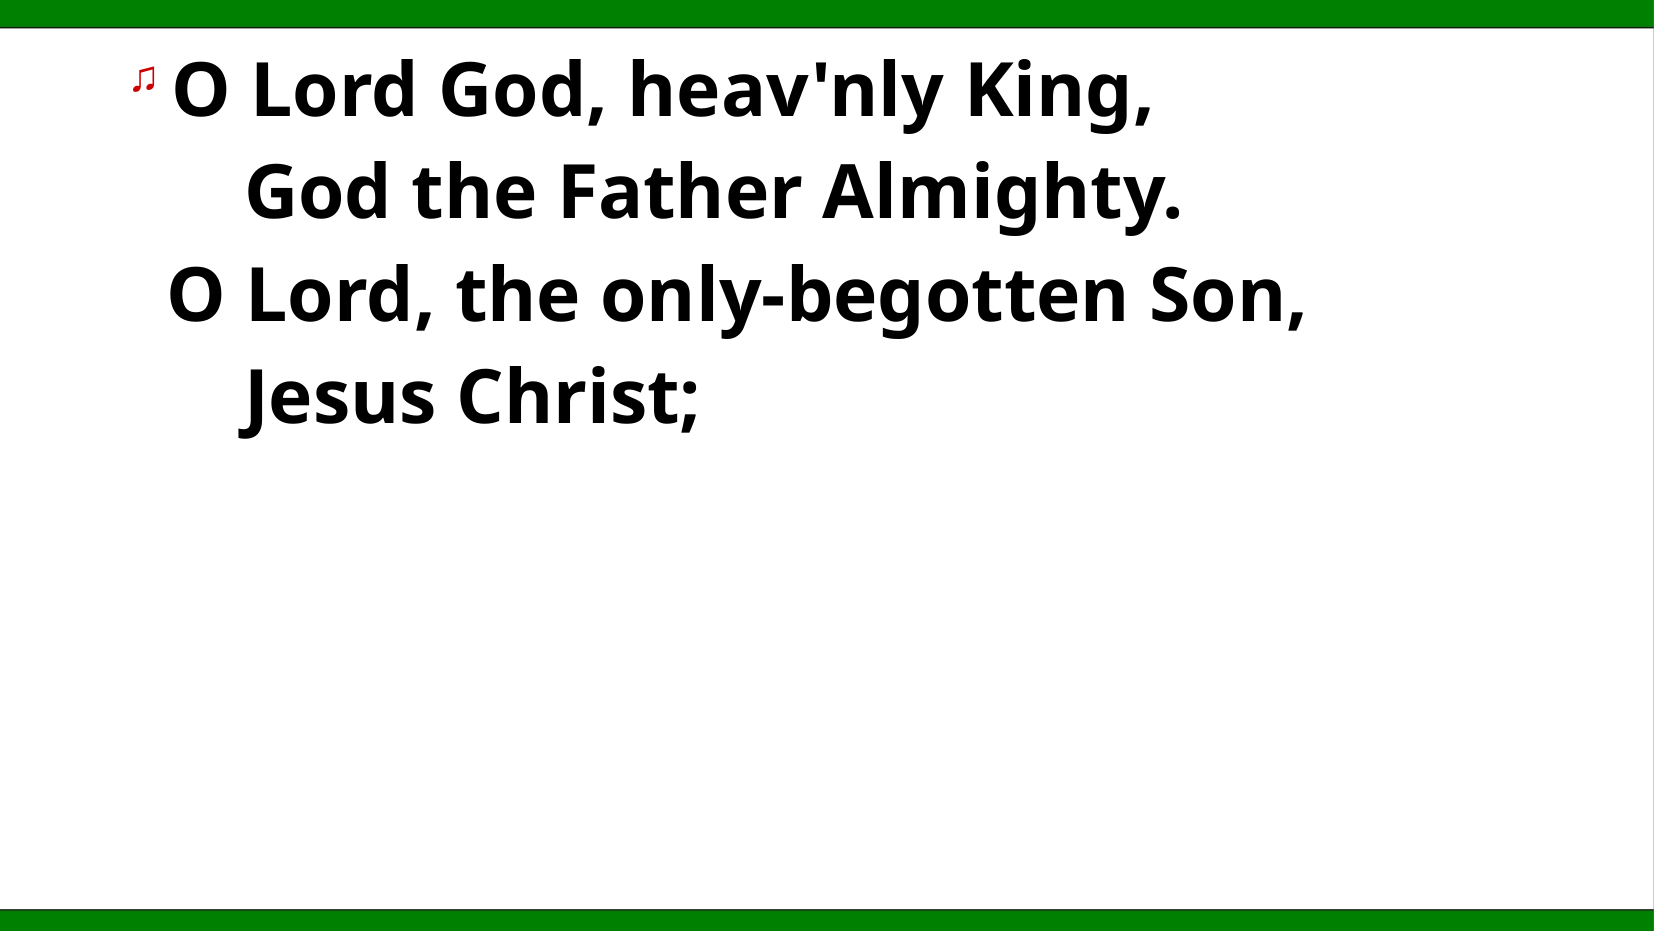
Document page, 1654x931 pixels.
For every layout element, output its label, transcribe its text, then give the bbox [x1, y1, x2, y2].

picture [0, 0, 1654, 931]
text_box ♫ O Lord God, heav'nly King, God the Father Almighty. O Lord, the only-begotten Son, Jesus Christ; [75, 28, 1591, 443]
